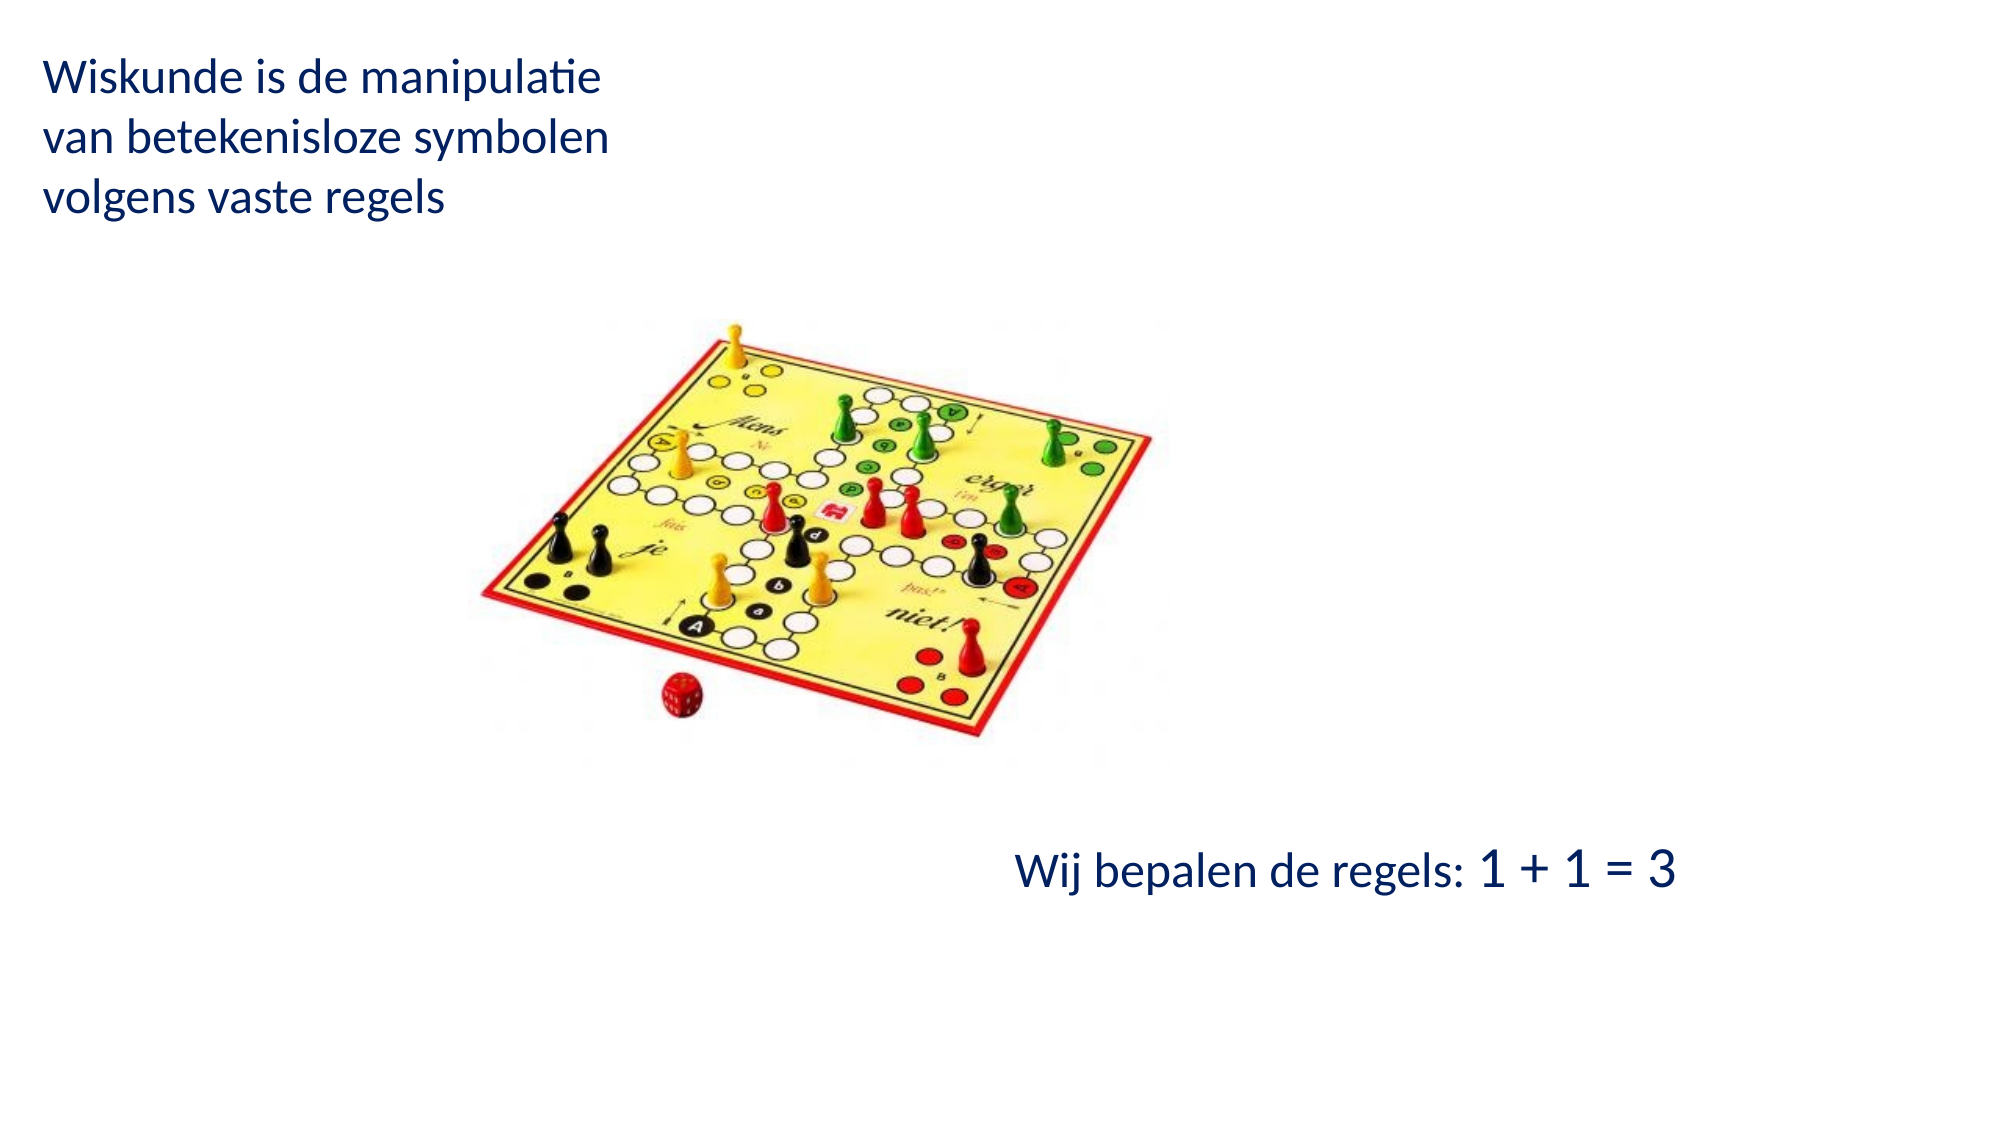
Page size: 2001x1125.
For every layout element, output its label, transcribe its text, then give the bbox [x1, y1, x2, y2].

text_box Wiskunde is de manipulatie van betekenisloze symbolen volgens vaste regels [27, 36, 729, 232]
picture [468, 319, 1172, 767]
text_box Wij bepalen de regels: 1 + 1 = 3 [999, 822, 1864, 907]
